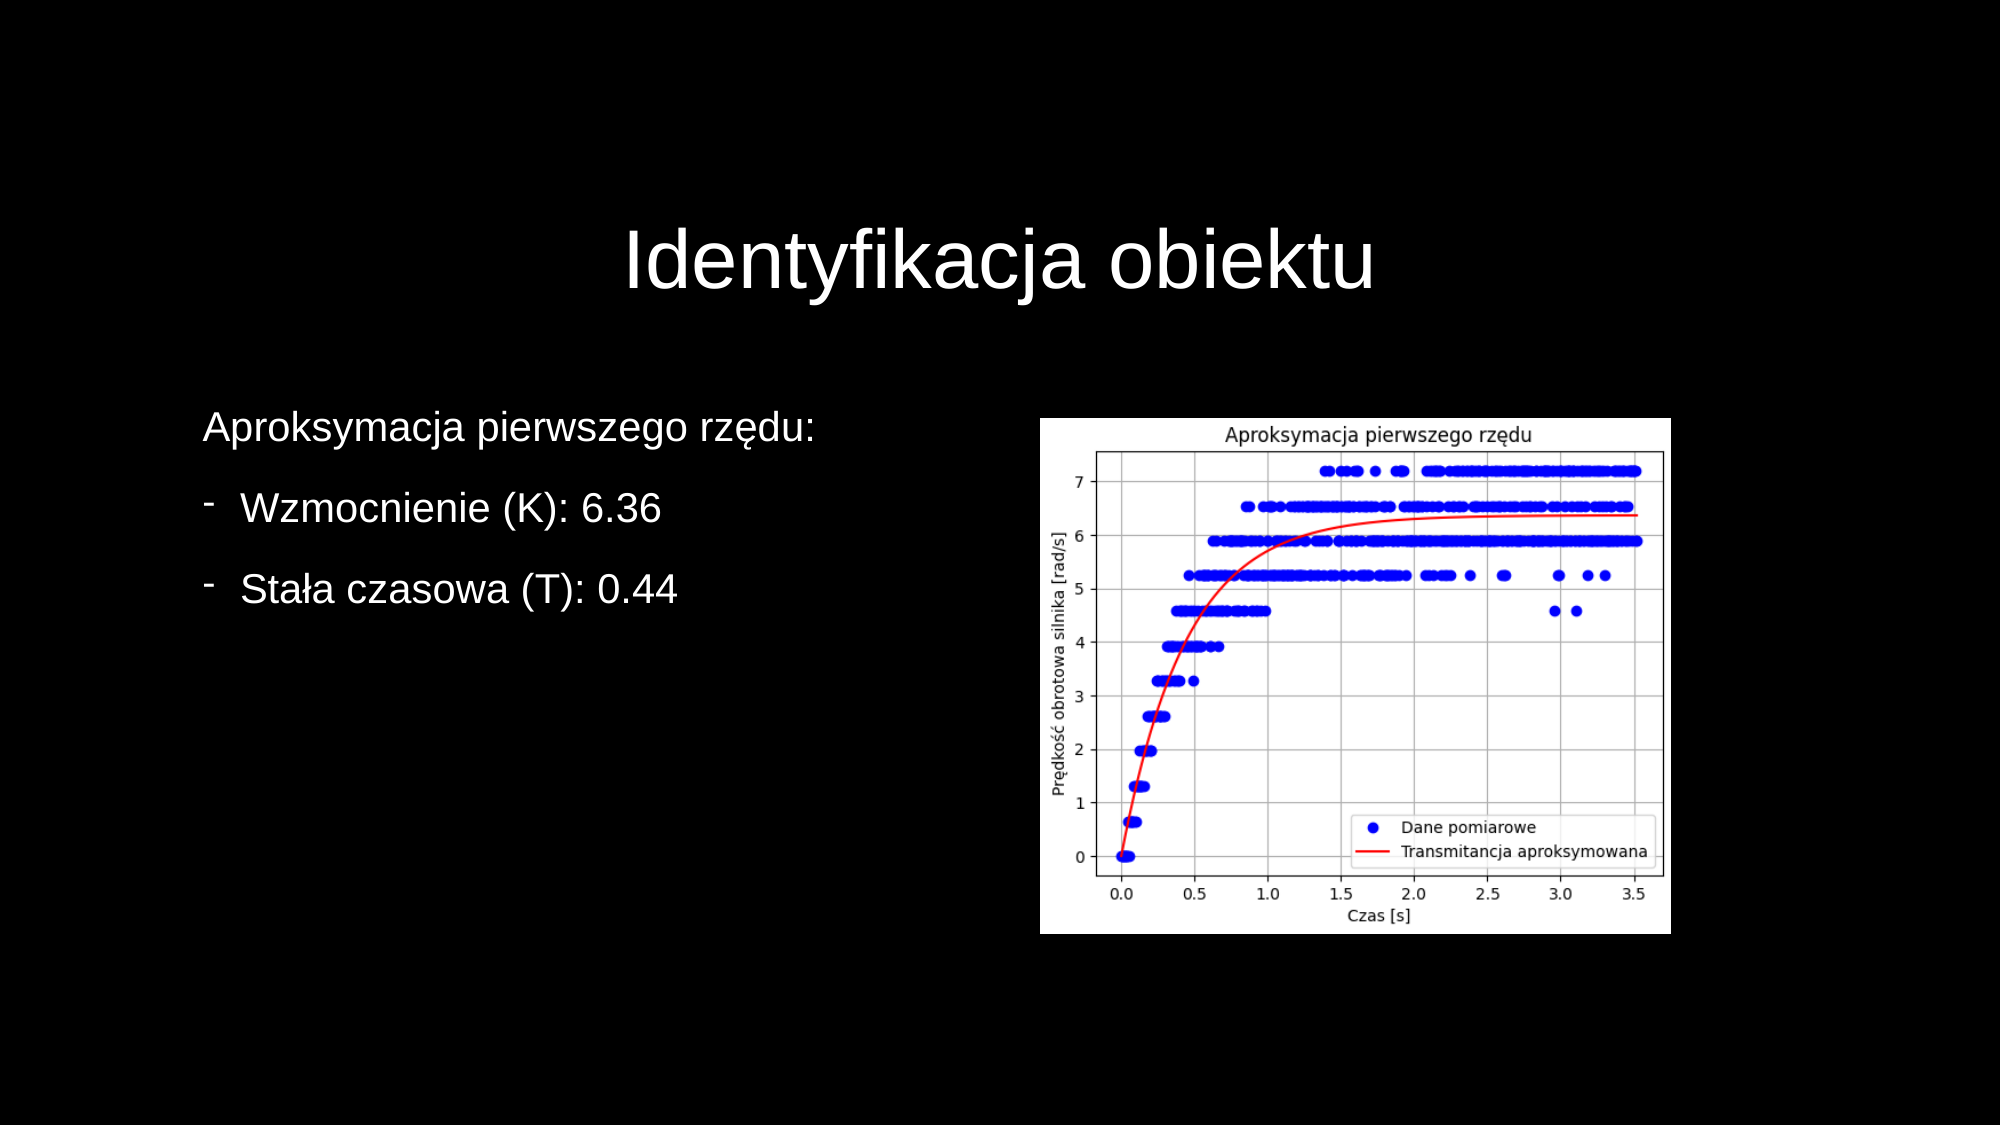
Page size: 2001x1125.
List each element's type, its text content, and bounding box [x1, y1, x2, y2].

list Aproksymacja pierwszego rzędu: Wzmocnienie (K): 6.36 Stała czasowa (T): 0.44 [187, 382, 1813, 968]
title Identyfikacja obiektu [187, 143, 1813, 367]
picture [1040, 418, 1671, 934]
